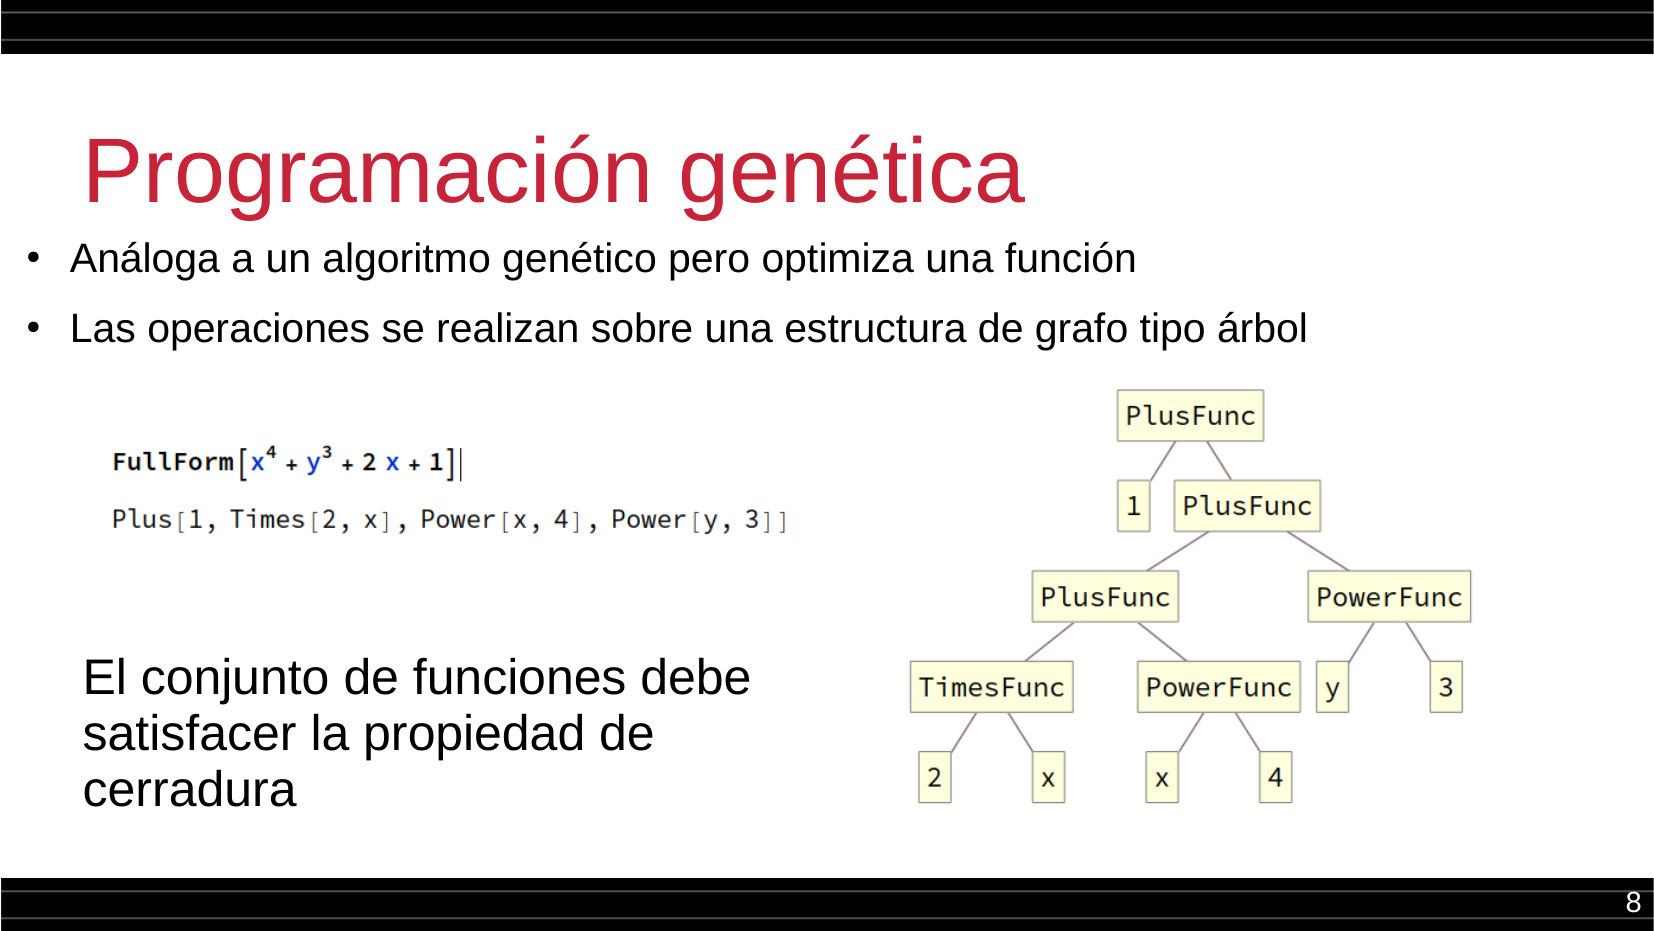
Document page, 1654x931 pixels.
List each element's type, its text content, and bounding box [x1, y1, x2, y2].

picture [1, 878, 1654, 931]
picture [97, 436, 804, 555]
list El conjunto de funciones debe satisfacer la propiedad de cerradura [11, 649, 815, 839]
picture [1, 0, 1654, 54]
title Programación genética [82, 92, 1571, 165]
list Análoga a un algoritmo genético pero optimiza una función Las operaciones se realizan sobre una estructura de grafo tipo árbol [11, 165, 1571, 355]
picture [877, 361, 1489, 827]
